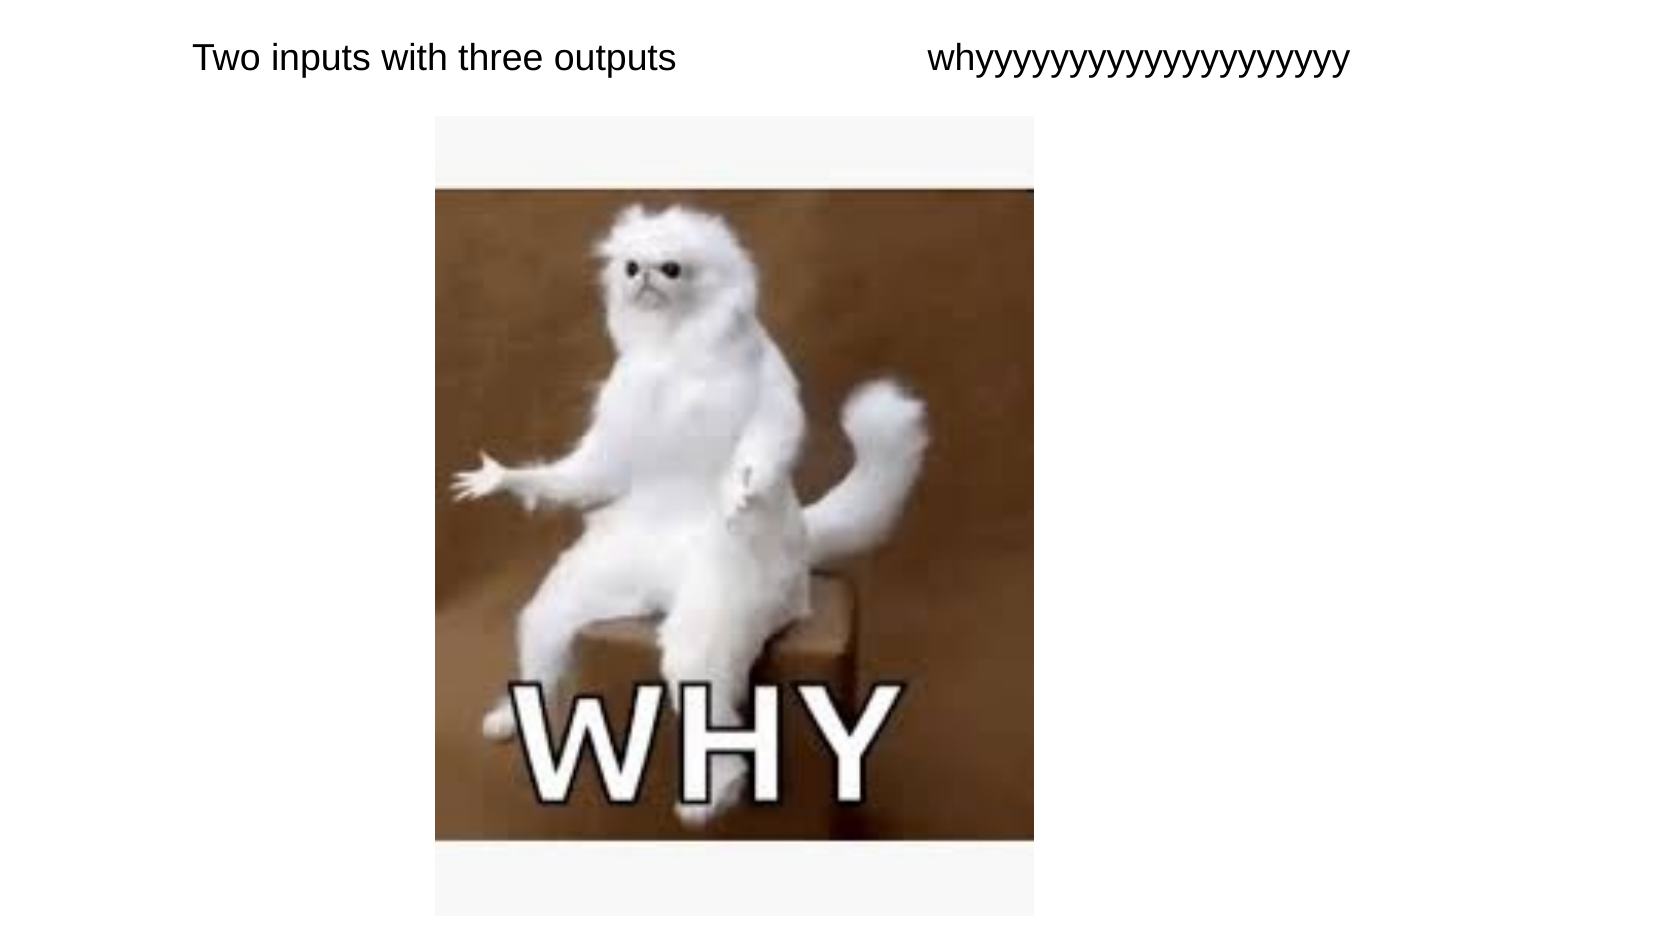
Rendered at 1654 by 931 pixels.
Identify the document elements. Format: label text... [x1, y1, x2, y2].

text_box Two inputs with three outputs whyyyyyyyyyyyyyyyyyyyy [177, 29, 1366, 87]
picture [435, 116, 1034, 916]
